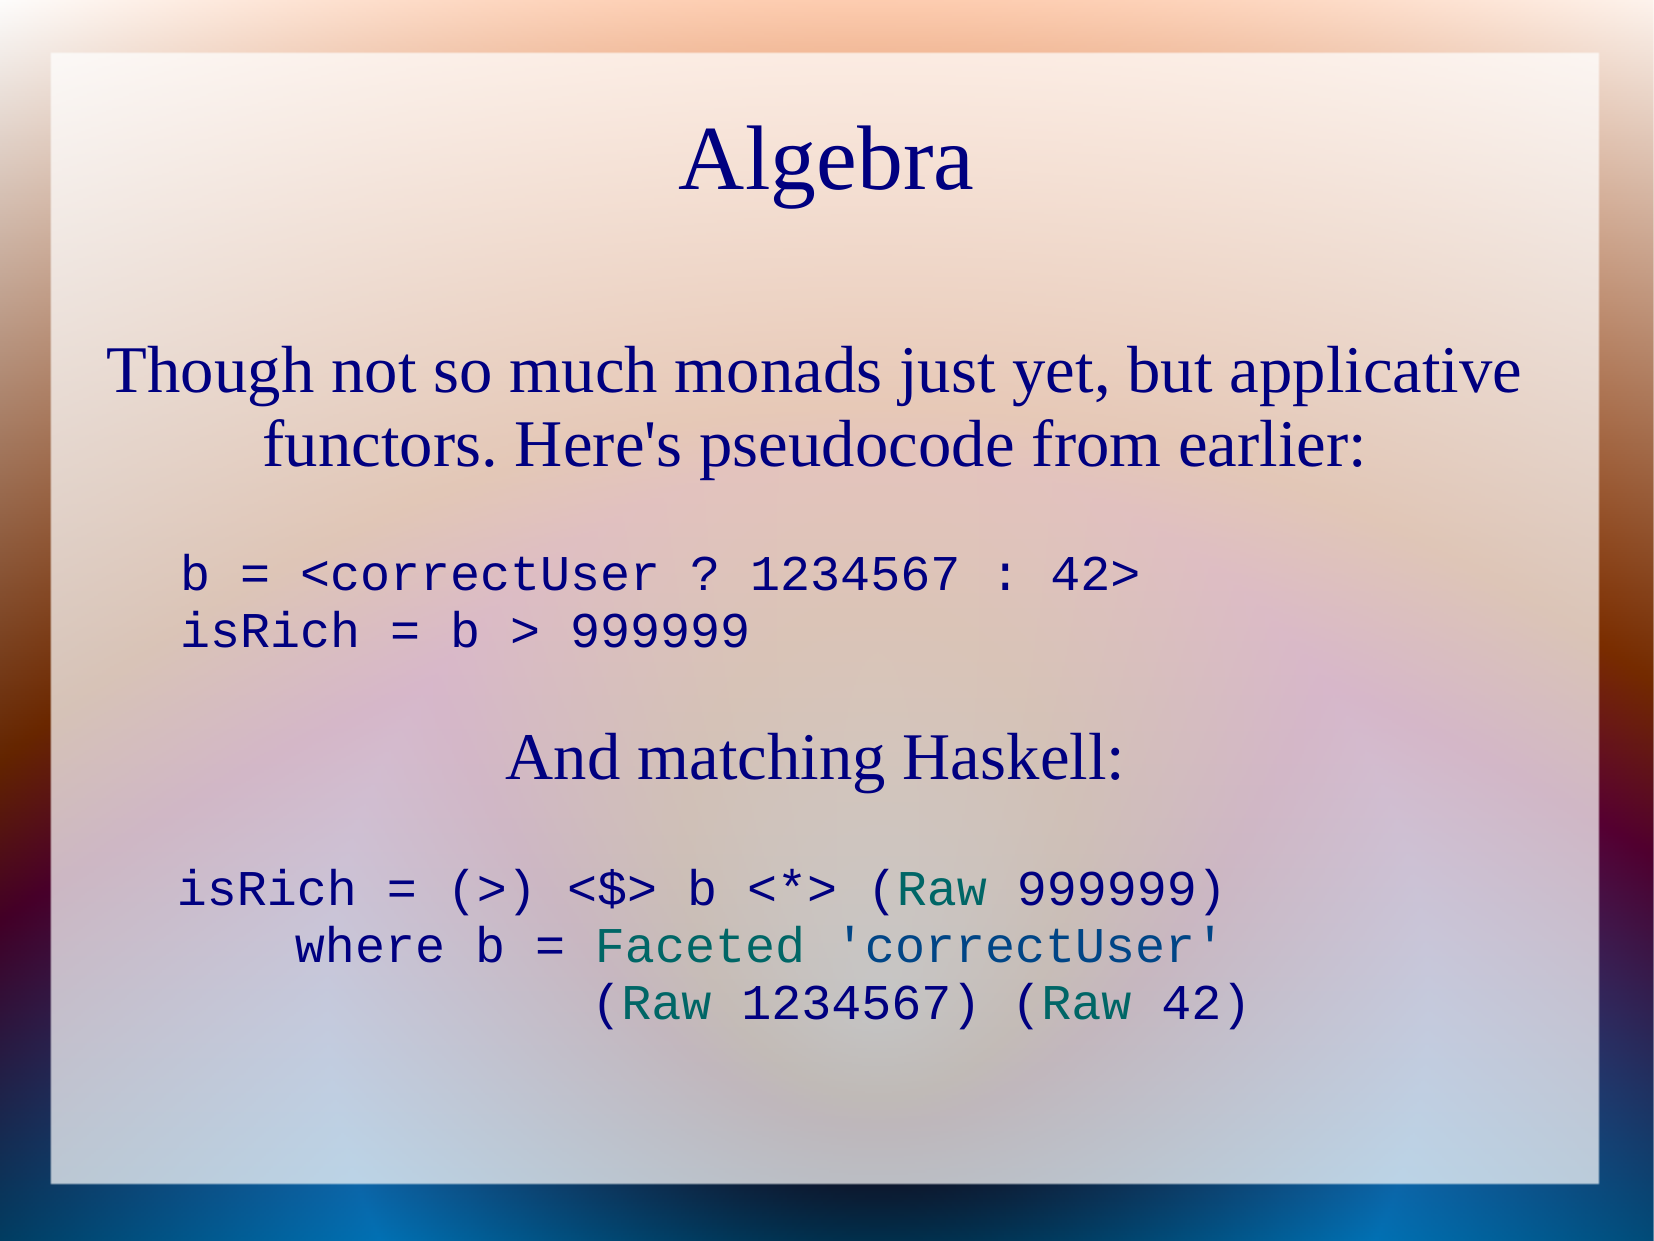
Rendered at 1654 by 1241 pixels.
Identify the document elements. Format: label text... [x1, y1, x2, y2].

title isRich = (>) <$> b <*> (Raw 999999) where b = Faceted 'correctUser' (Raw 1234567) (Raw 42) [176, 863, 1654, 1096]
picture [1561, 781, 1654, 863]
title b = <correctUser ? 1234567 : 42> isRich = b > 999999 [180, 548, 1654, 781]
title And matching Haskell: [71, 720, 1561, 928]
title Though not so much monads just yet, but applicative functors. Here's pseudocode from earlier: [71, 332, 1561, 541]
title Algebra [82, 55, 1571, 263]
picture [0, 0, 1654, 1241]
